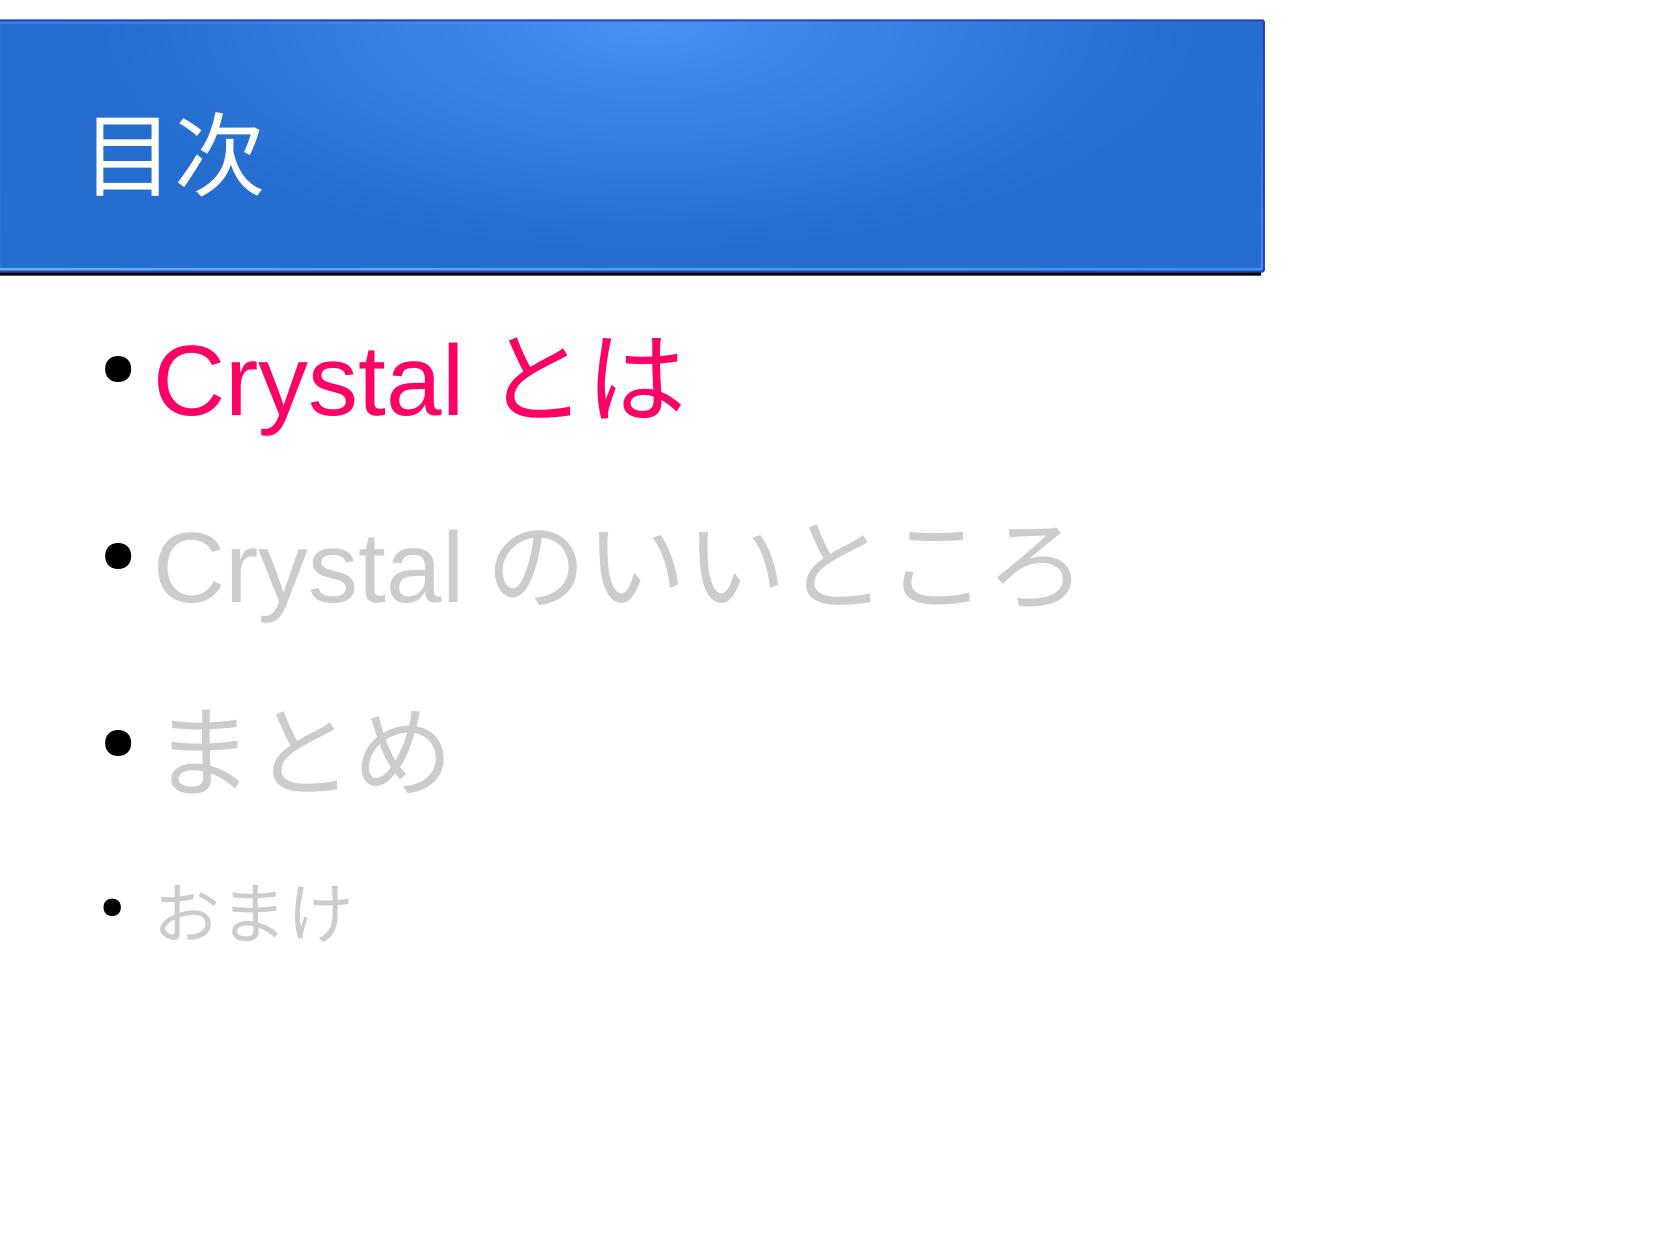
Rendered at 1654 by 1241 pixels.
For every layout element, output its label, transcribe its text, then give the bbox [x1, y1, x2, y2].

title 目次 [82, 47, 1235, 252]
list Crystalとは Crystalのいいところ まとめ おまけ [82, 299, 1571, 1019]
